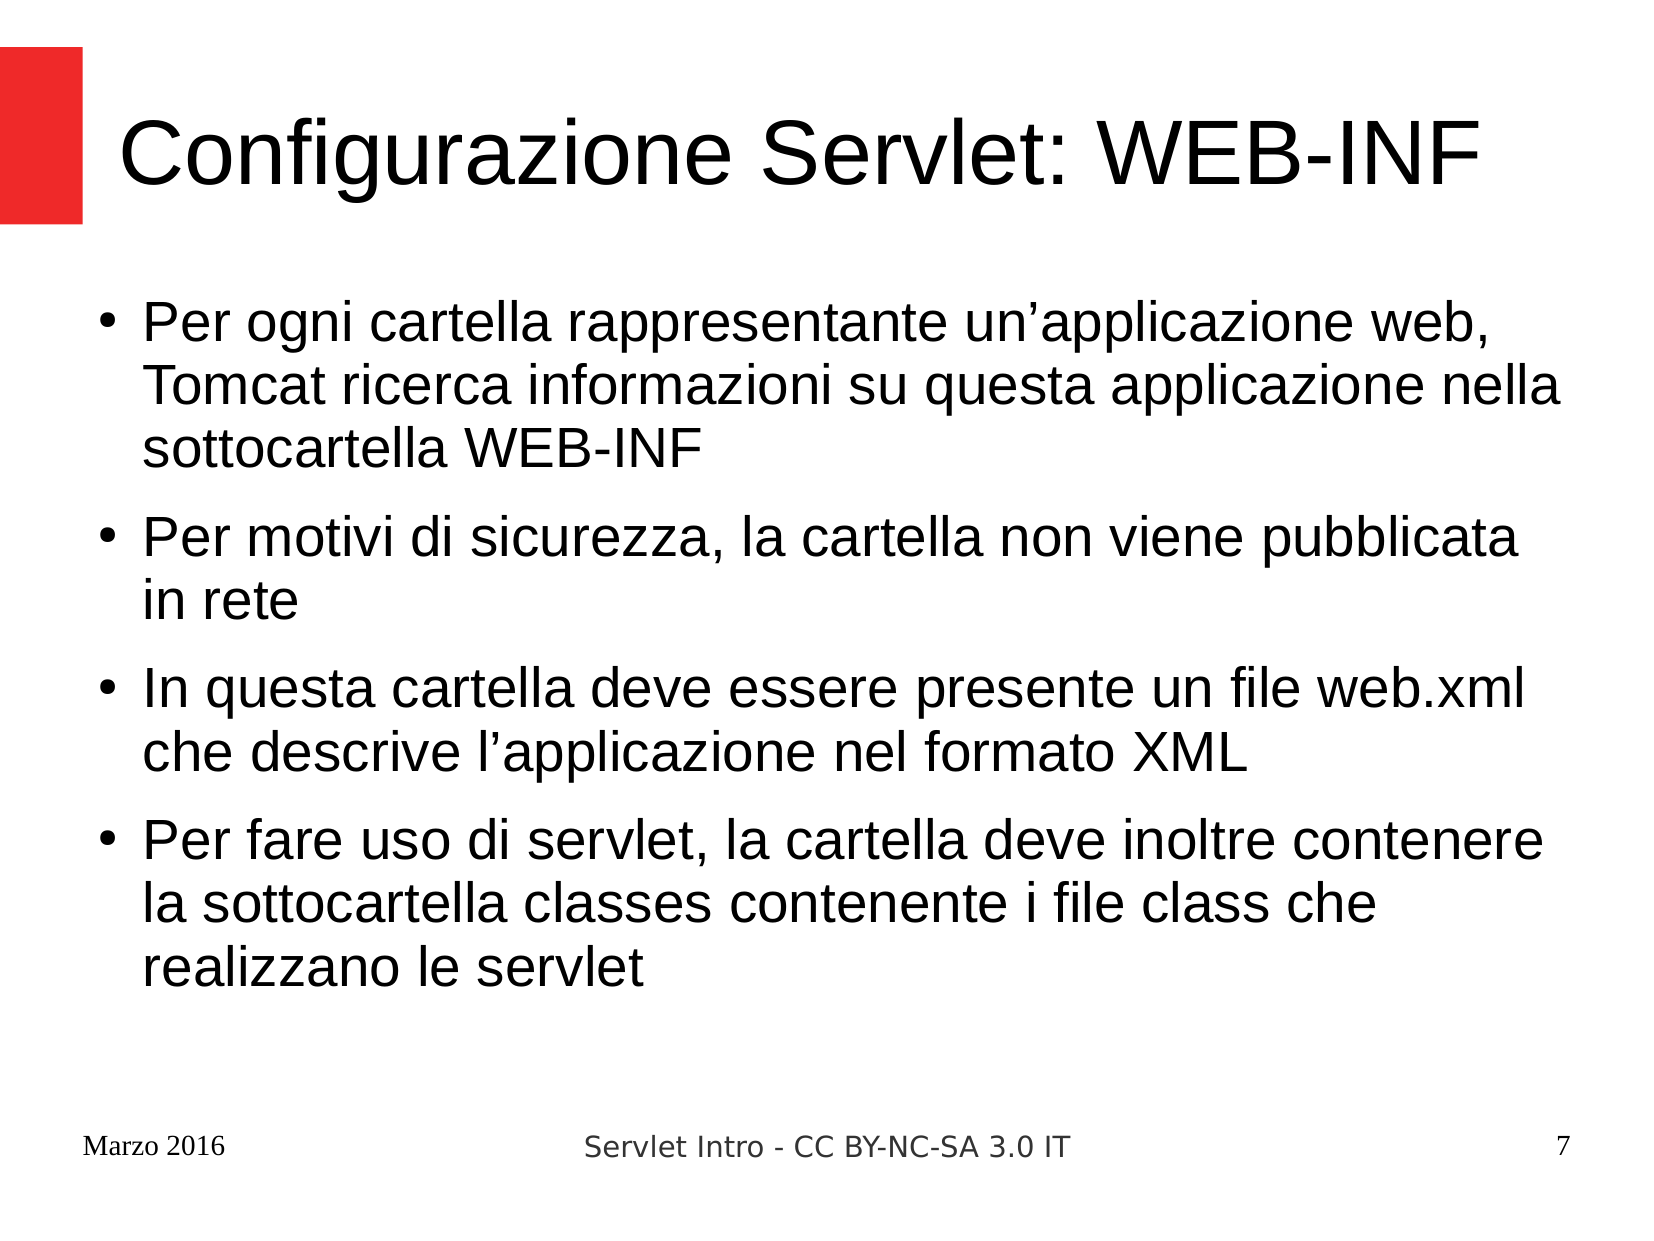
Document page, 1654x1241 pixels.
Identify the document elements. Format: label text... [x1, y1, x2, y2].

list Per ogni cartella rappresentante un’applicazione web, Tomcat ricerca informazioni su questa applicazione nella sottocartella WEB-INF Per motivi di sicurezza, la cartella non viene pubblicata in rete In questa cartella deve essere presente un file web.xml che descrive l’applicazione nel formato XML Per fare uso di servlet, la cartella deve inoltre contenere la sottocartella classes contenente i file class che realizzano le servlet [82, 290, 1571, 1010]
title Configurazione Servlet: WEB-INF [118, 49, 1607, 257]
